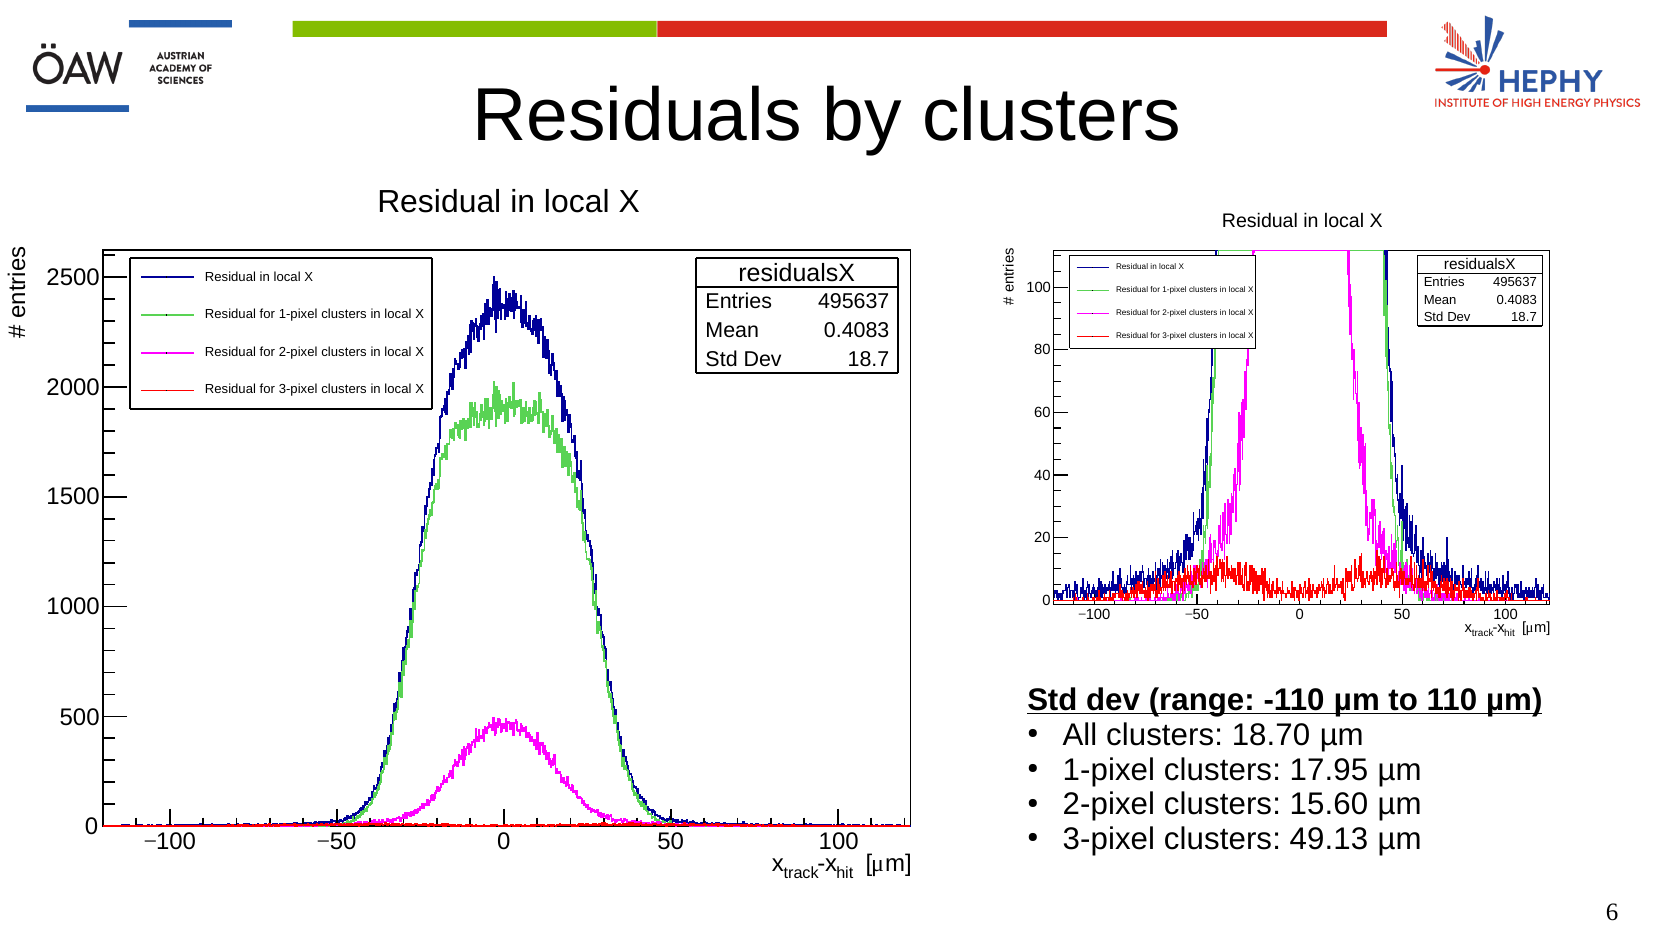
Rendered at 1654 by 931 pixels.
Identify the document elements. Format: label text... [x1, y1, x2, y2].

picture [1430, 12, 1642, 109]
picture [0, 176, 1613, 901]
title Residuals by clusters [82, 37, 1571, 193]
text_box Std dev (range: -110 µm to 110 µm) All clusters: 18.70 µm 1-pixel clusters: 17.95 µm 2-pixel clusters: 15.60 µm 3-pixel clusters: 49.13 µm [1012, 675, 1613, 899]
picture [26, 20, 232, 112]
